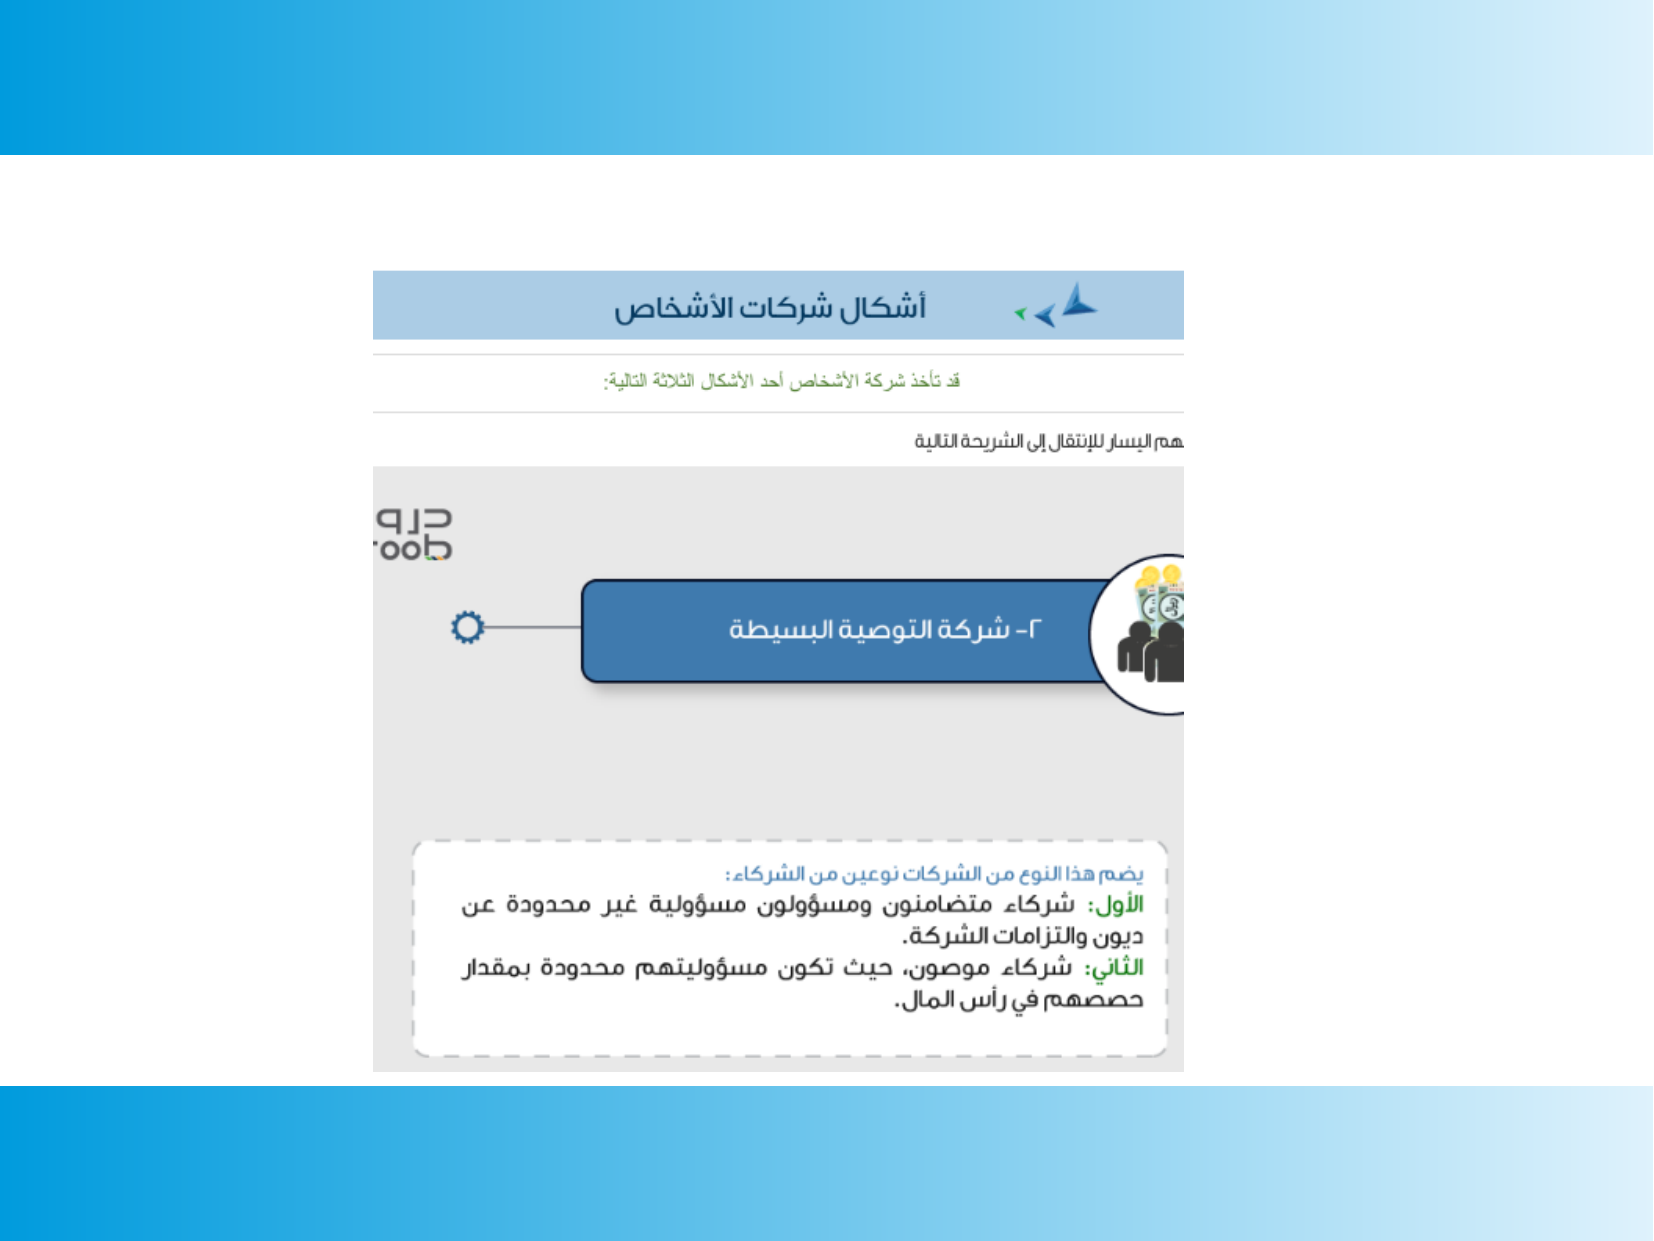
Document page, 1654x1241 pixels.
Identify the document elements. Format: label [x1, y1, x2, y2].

picture [373, 246, 1184, 1072]
